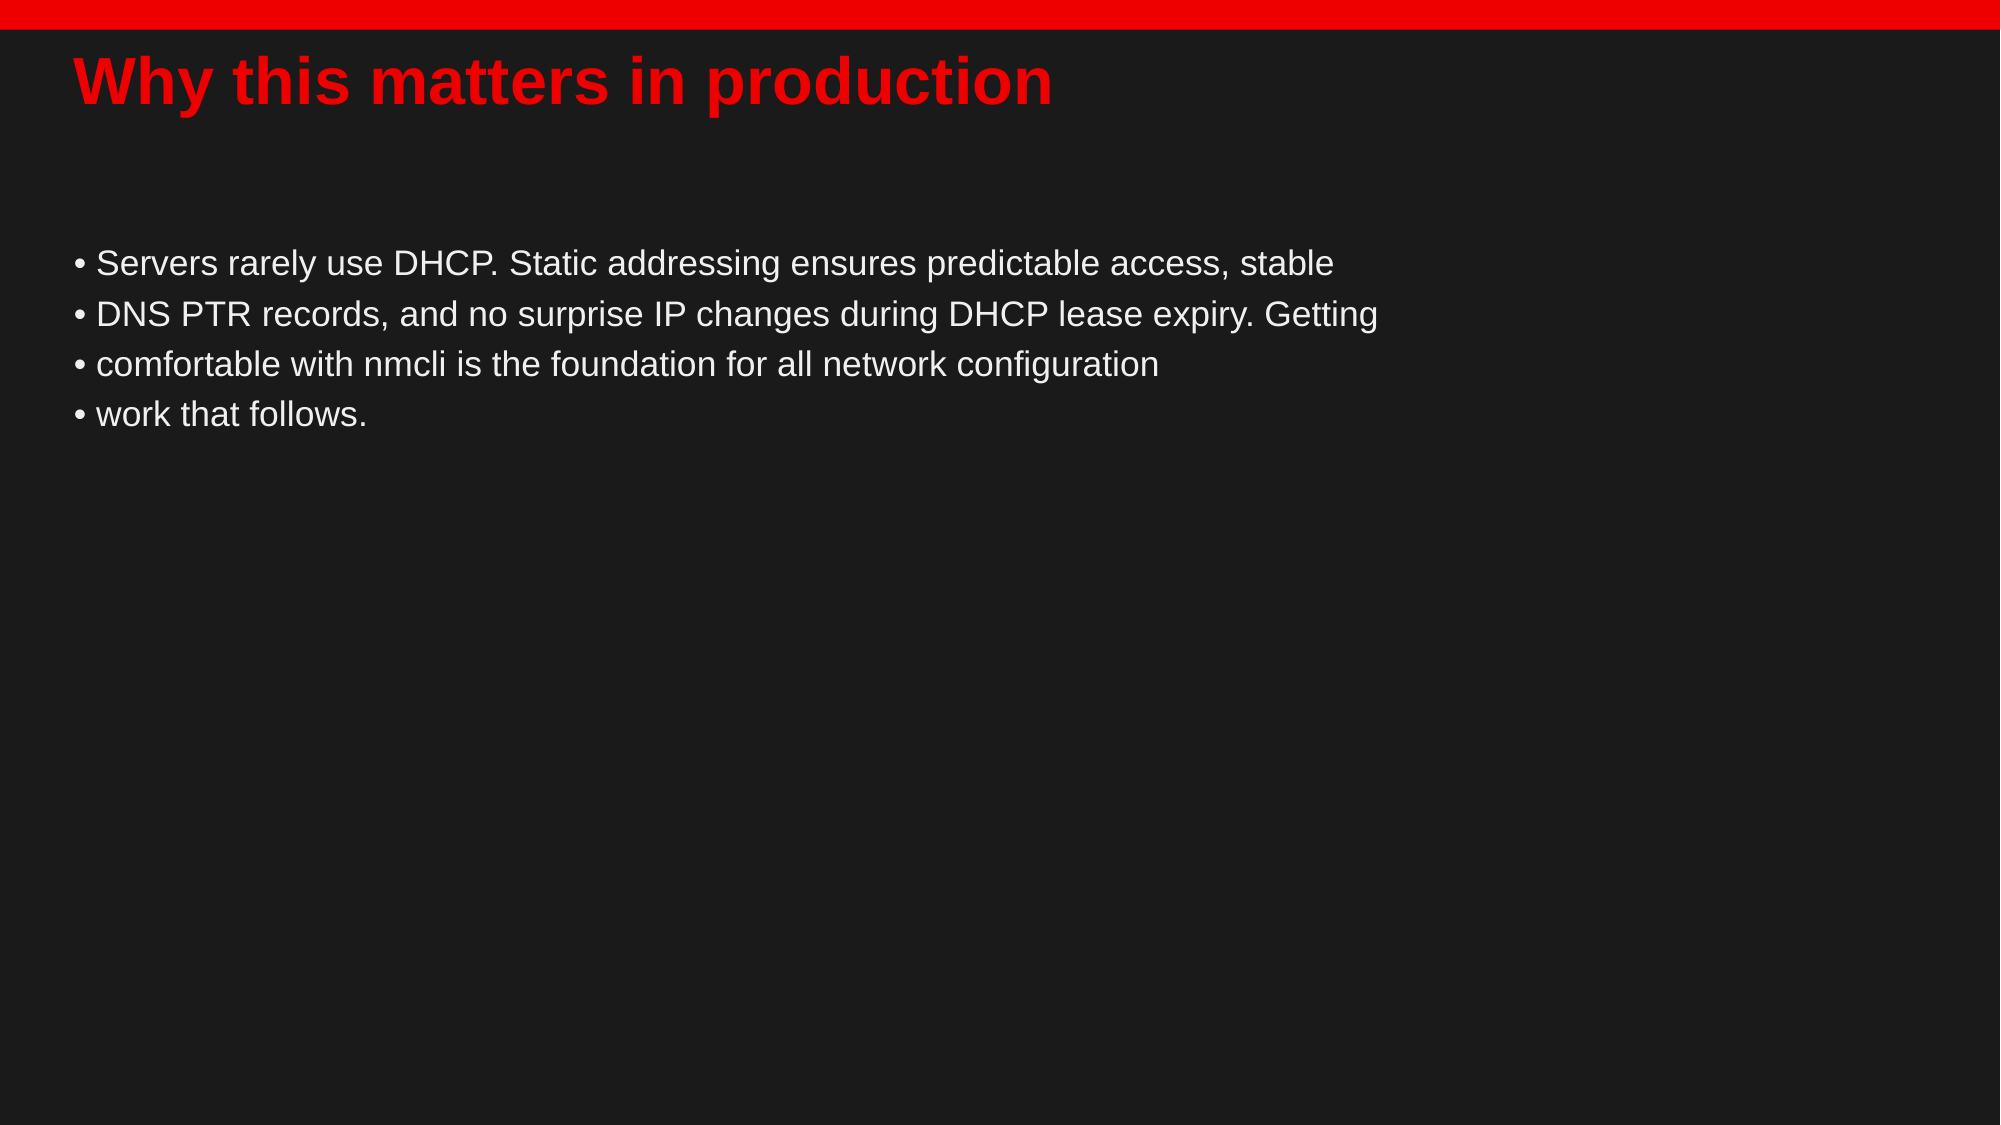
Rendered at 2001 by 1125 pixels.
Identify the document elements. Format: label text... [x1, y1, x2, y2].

text_box • Servers rarely use DHCP. Static addressing ensures predictable access, stable • DNS PTR records, and no surprise IP changes during DHCP lease expiry. Getting • comfortable with nmcli is the foundation for all network configuration • work that follows. [59, 236, 1942, 1037]
text_box Why this matters in production [59, 36, 1942, 208]
text_box [0, 0, 2001, 30]
